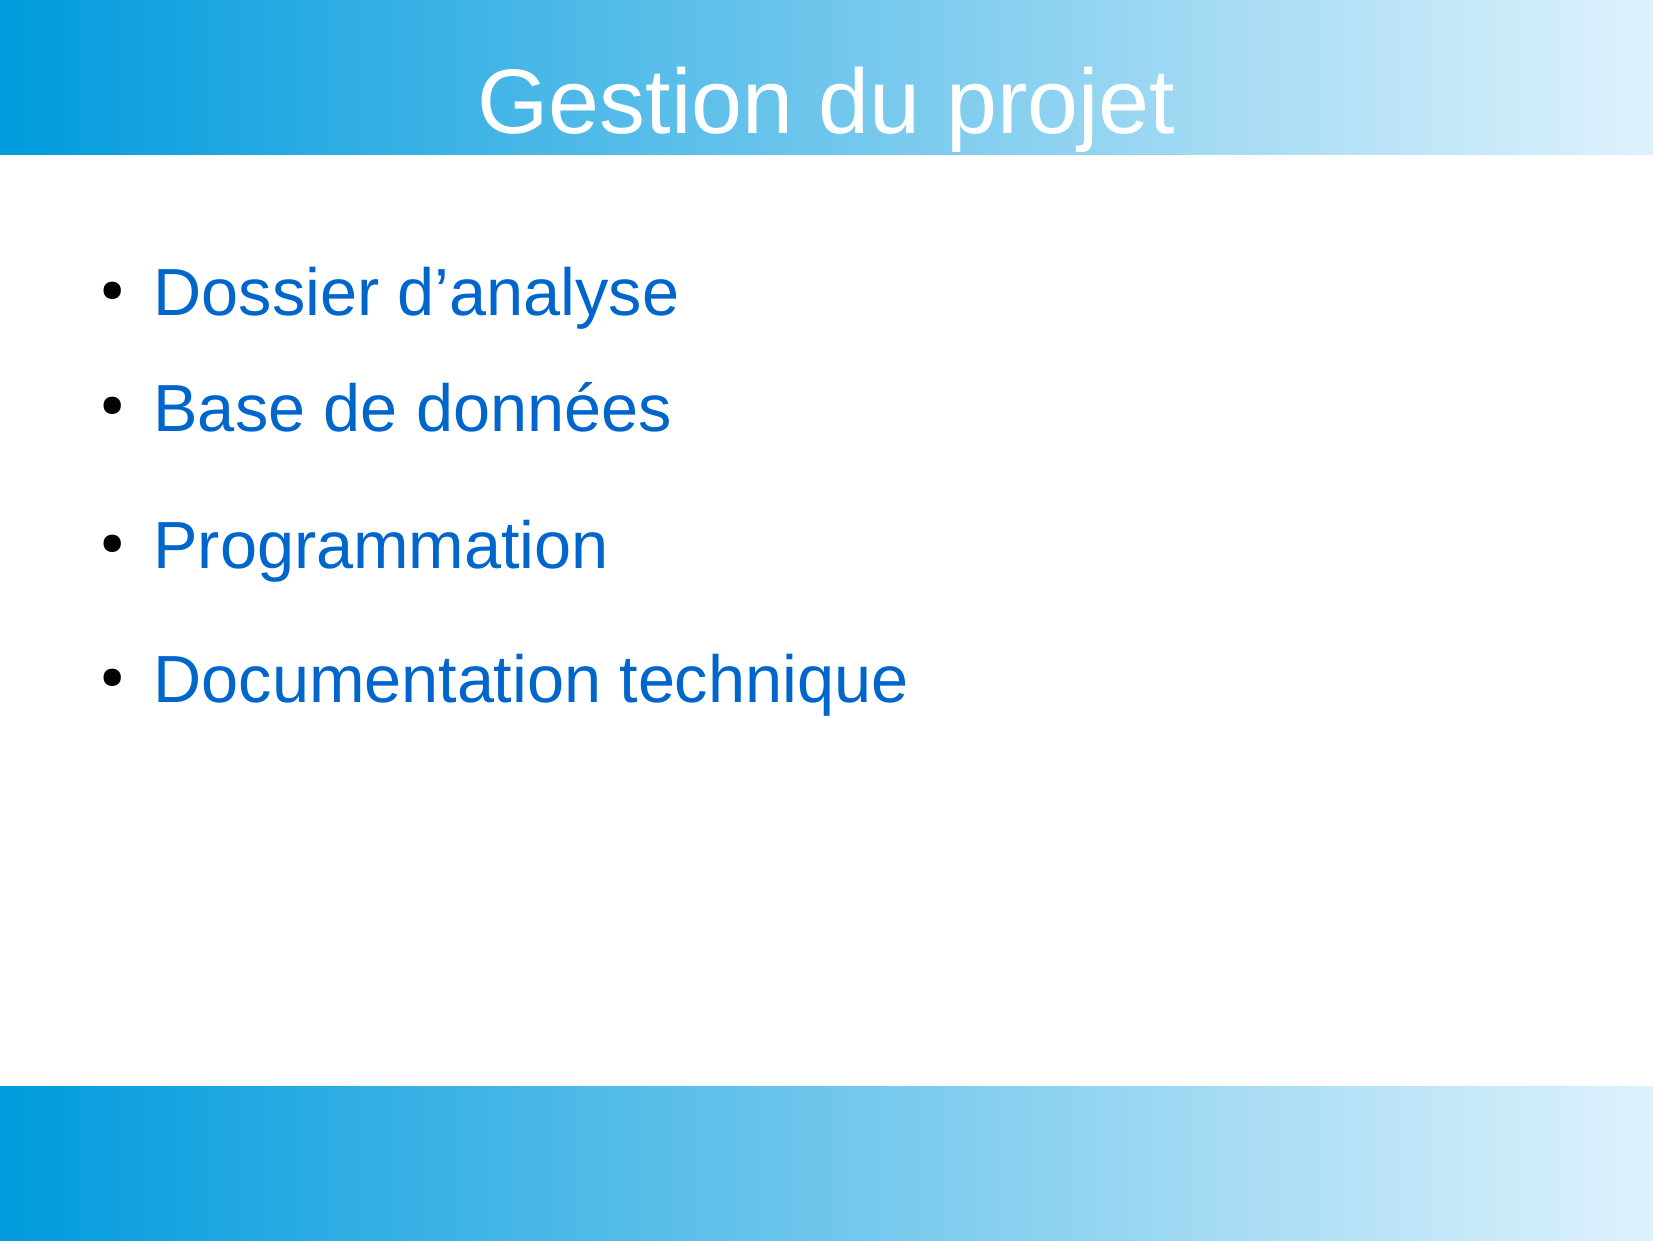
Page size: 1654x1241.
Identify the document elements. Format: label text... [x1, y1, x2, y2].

list Documentation technique [82, 642, 1571, 721]
list Dossier d’analyse [82, 254, 1571, 331]
list Programmation [82, 507, 1571, 587]
title Gestion du projet [82, 49, 1571, 155]
list Base de données [82, 370, 1571, 449]
